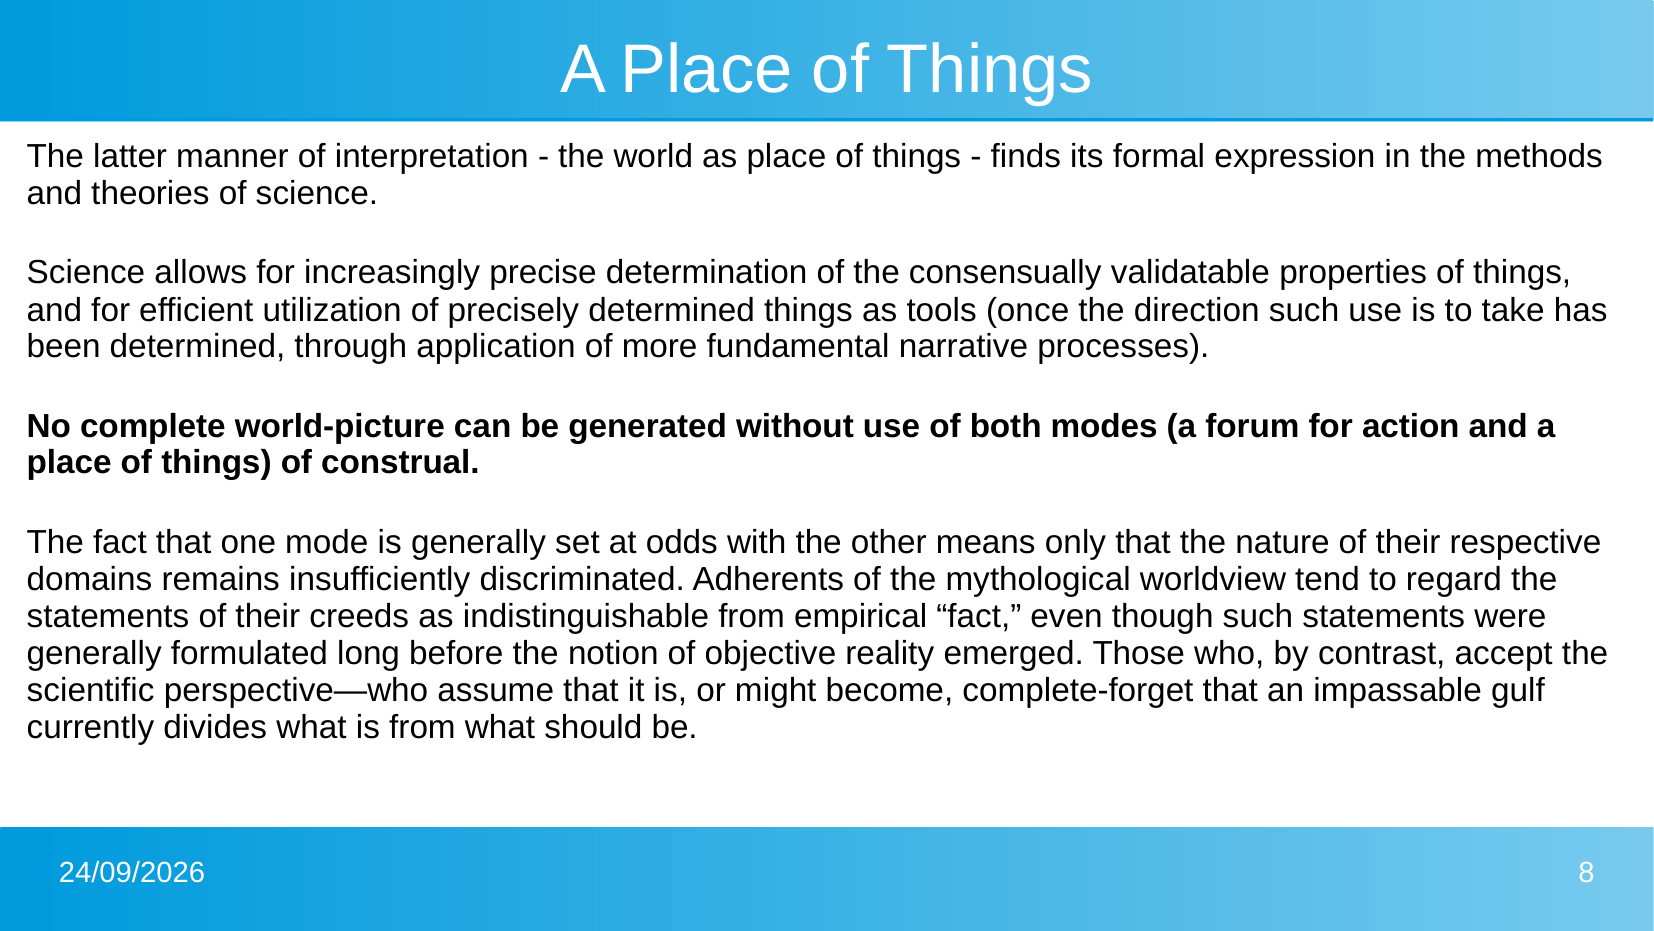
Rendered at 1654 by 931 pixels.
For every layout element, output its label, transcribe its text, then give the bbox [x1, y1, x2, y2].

title A Place of Things [59, 29, 1595, 108]
text_box The latter manner of interpretation - the world as place of things - finds its formal expression in the methods and theories of science. Science allows for increasingly precise determination of the consensually validatable properties of things, and for efficient utilization of precisely determined things as tools (once the direction such use is to take has been determined, through application of more fundamental narrative processes). No complete world-picture can be generated without use of both modes (a forum for action and a place of things) of construal. The fact that one mode is generally set at odds with the other means only that the nature of their respective domains remains insufficiently discriminated. Adherents of the mythological worldview tend to regard the statements of their creeds as indistinguishable from empirical “fact,” even though such statements were generally formulated long before the notion of objective reality emerged. Those who, by contrast, accept the scientific perspective—who assume that it is, or might become, complete-forget that an impassable gulf currently divides what is from what should be. [11, 130, 1636, 931]
